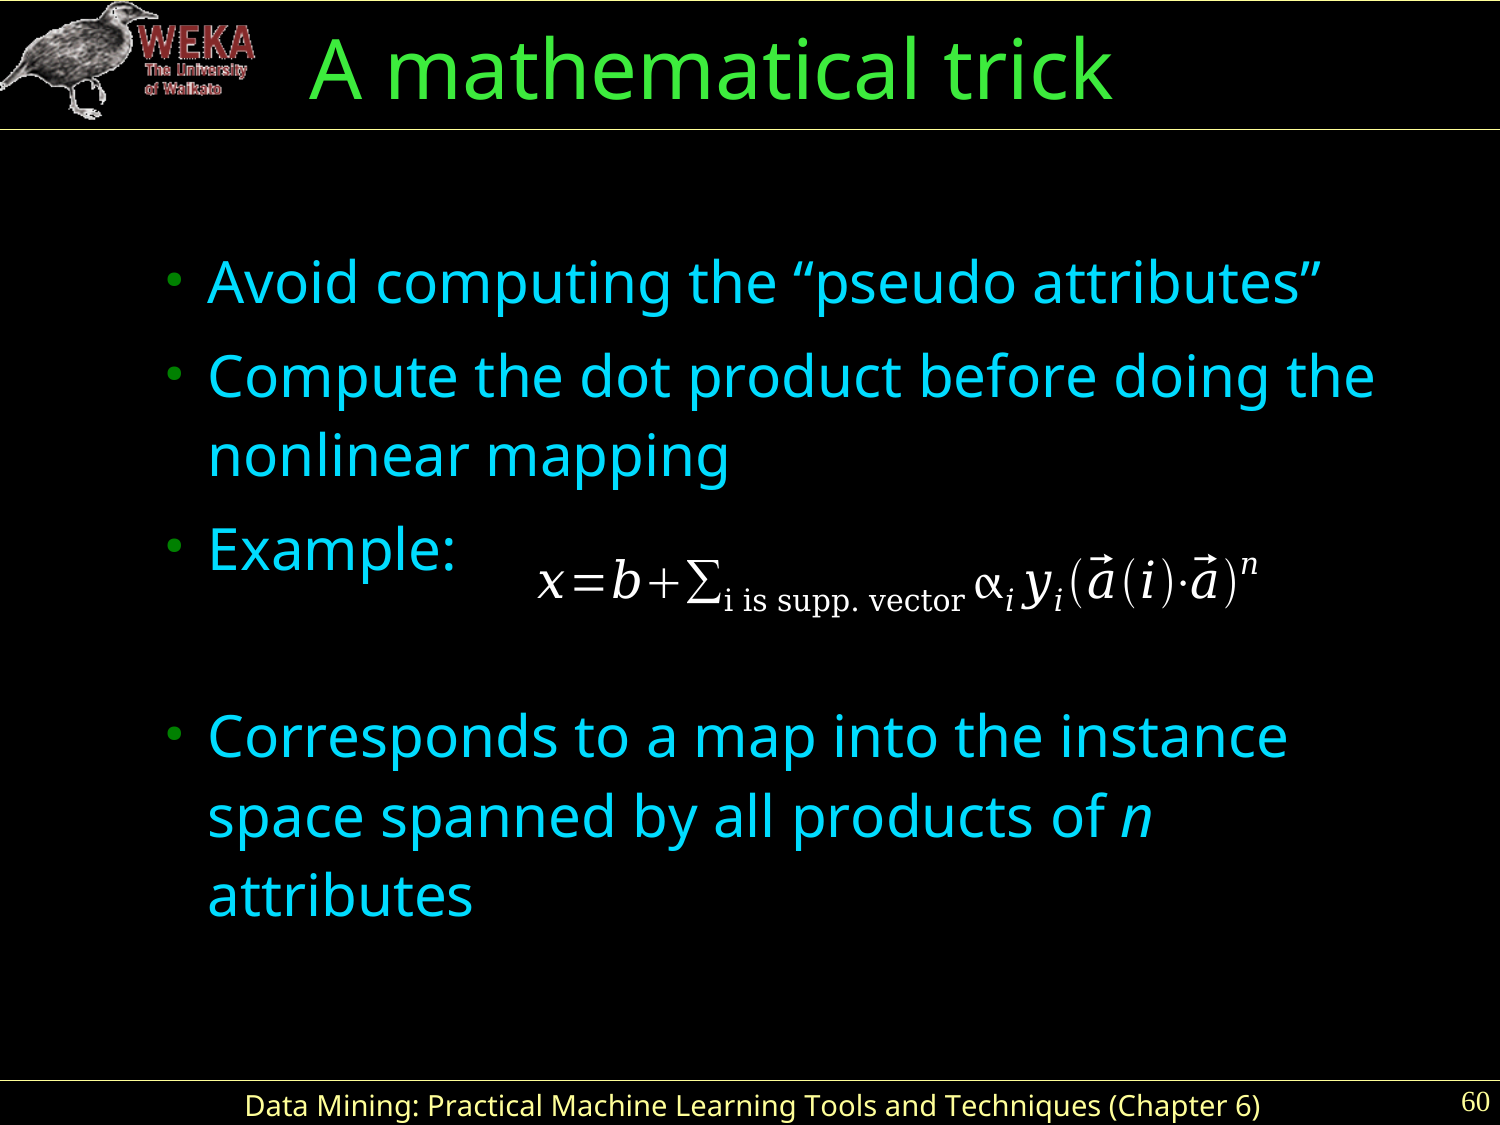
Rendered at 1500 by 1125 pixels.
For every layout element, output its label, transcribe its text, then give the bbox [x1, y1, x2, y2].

chart [530, 546, 1265, 619]
picture [0, 1, 266, 129]
list Avoid computing the “pseudo attributes” Compute the dot product before doing the nonlinear mapping Example: Corresponds to a map into the instance space spanned by all products of n attributes [150, 233, 1447, 909]
title A mathematical trick [295, 0, 1500, 148]
